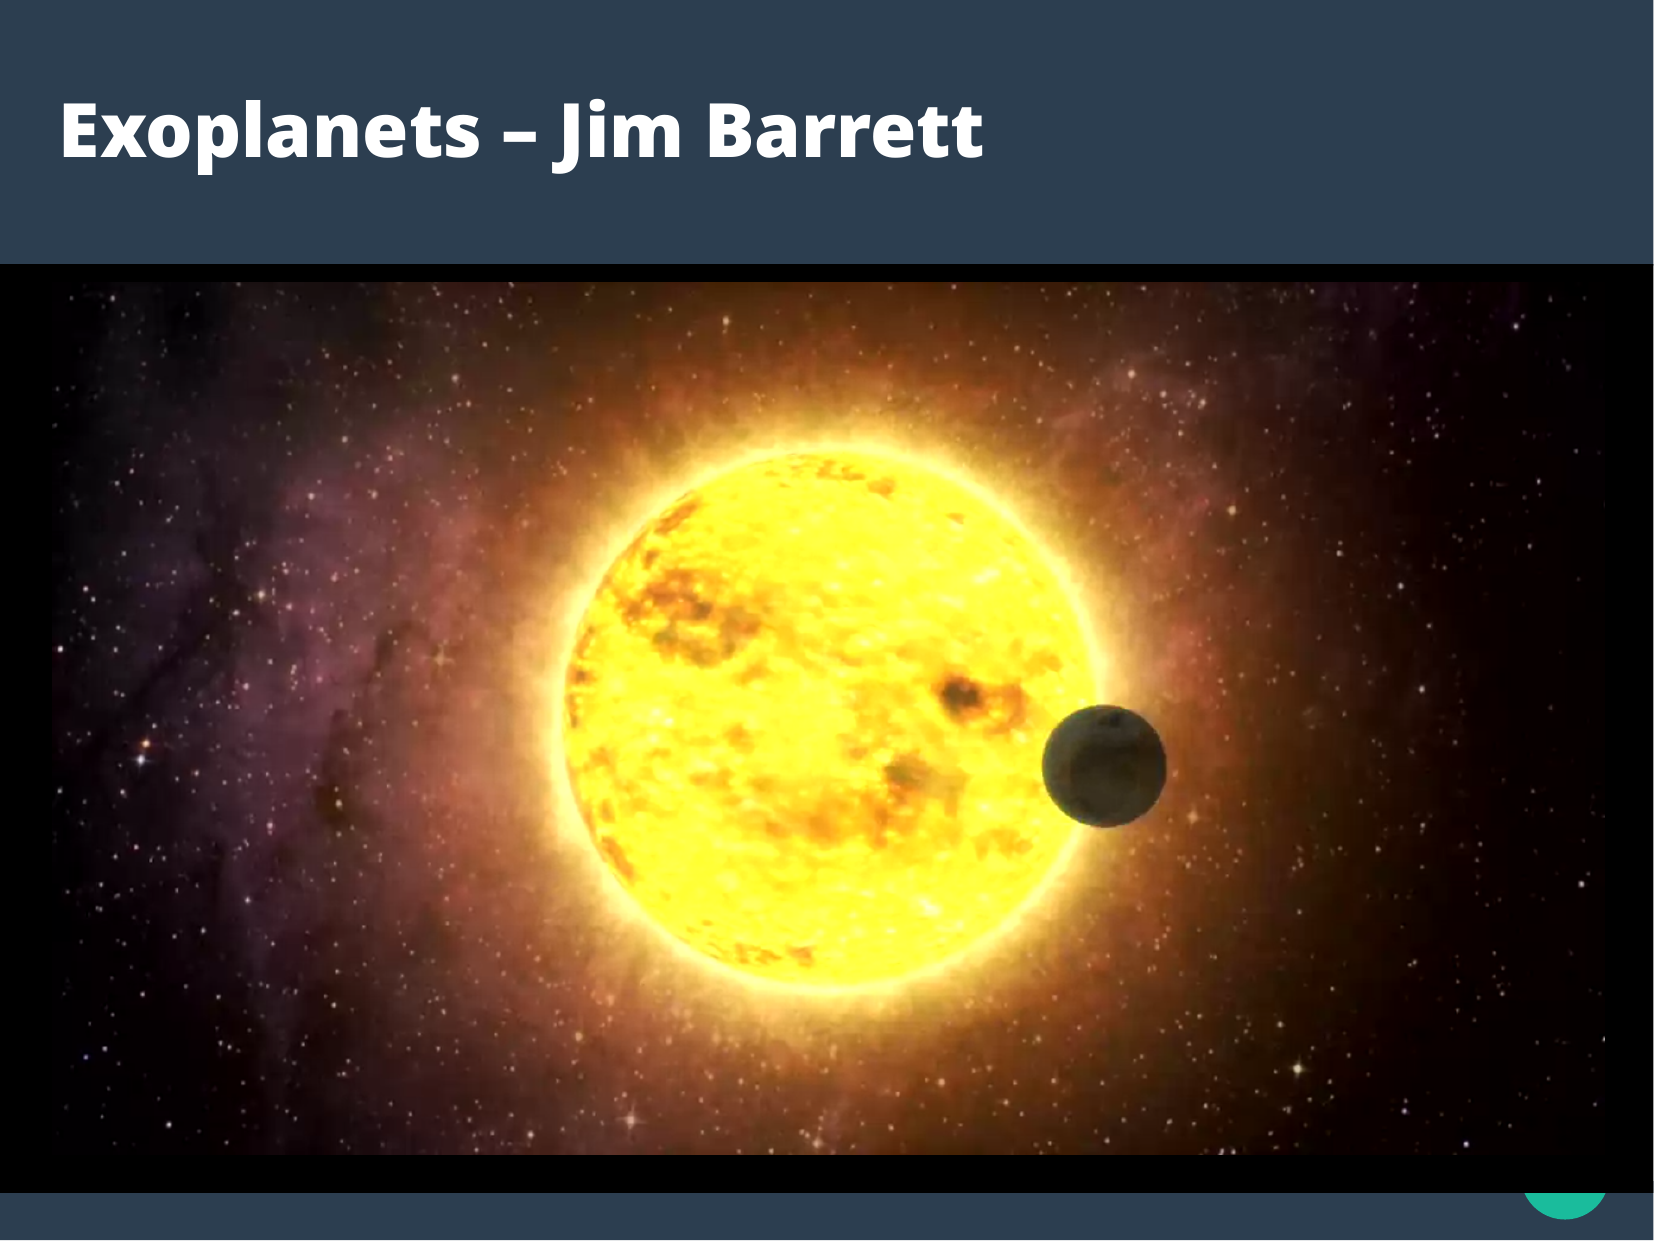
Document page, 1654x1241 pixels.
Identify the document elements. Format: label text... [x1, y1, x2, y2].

picture [0, 264, 1654, 1193]
title Exoplanets – Jim Barrett [59, 49, 1595, 207]
